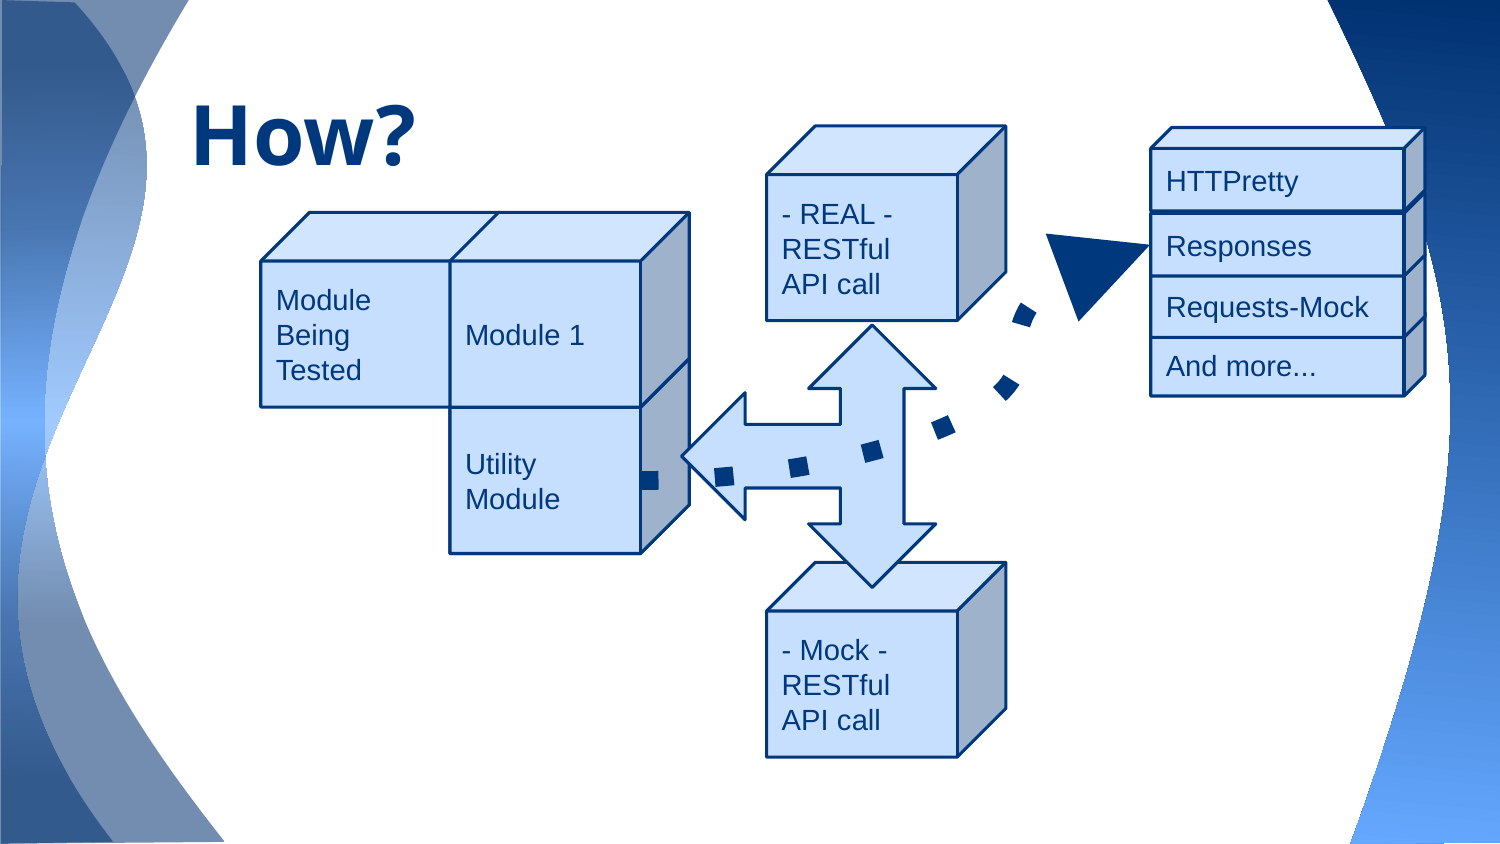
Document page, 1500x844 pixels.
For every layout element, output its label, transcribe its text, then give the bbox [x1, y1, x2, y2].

text_box And more... [1151, 337, 1404, 396]
text_box Responses [1151, 214, 1404, 276]
text_box Module Being Tested [261, 262, 450, 407]
text_box Requests-Mock [1151, 276, 1404, 337]
text_box Utility Module [450, 408, 640, 554]
text_box [681, 324, 936, 588]
text_box - Mock - RESTful API call [767, 612, 957, 757]
text_box Module 1 [450, 262, 640, 407]
text_box - REAL - RESTful API call [767, 175, 957, 321]
title How? [174, 33, 1425, 197]
text_box HTTPretty [1151, 149, 1404, 211]
